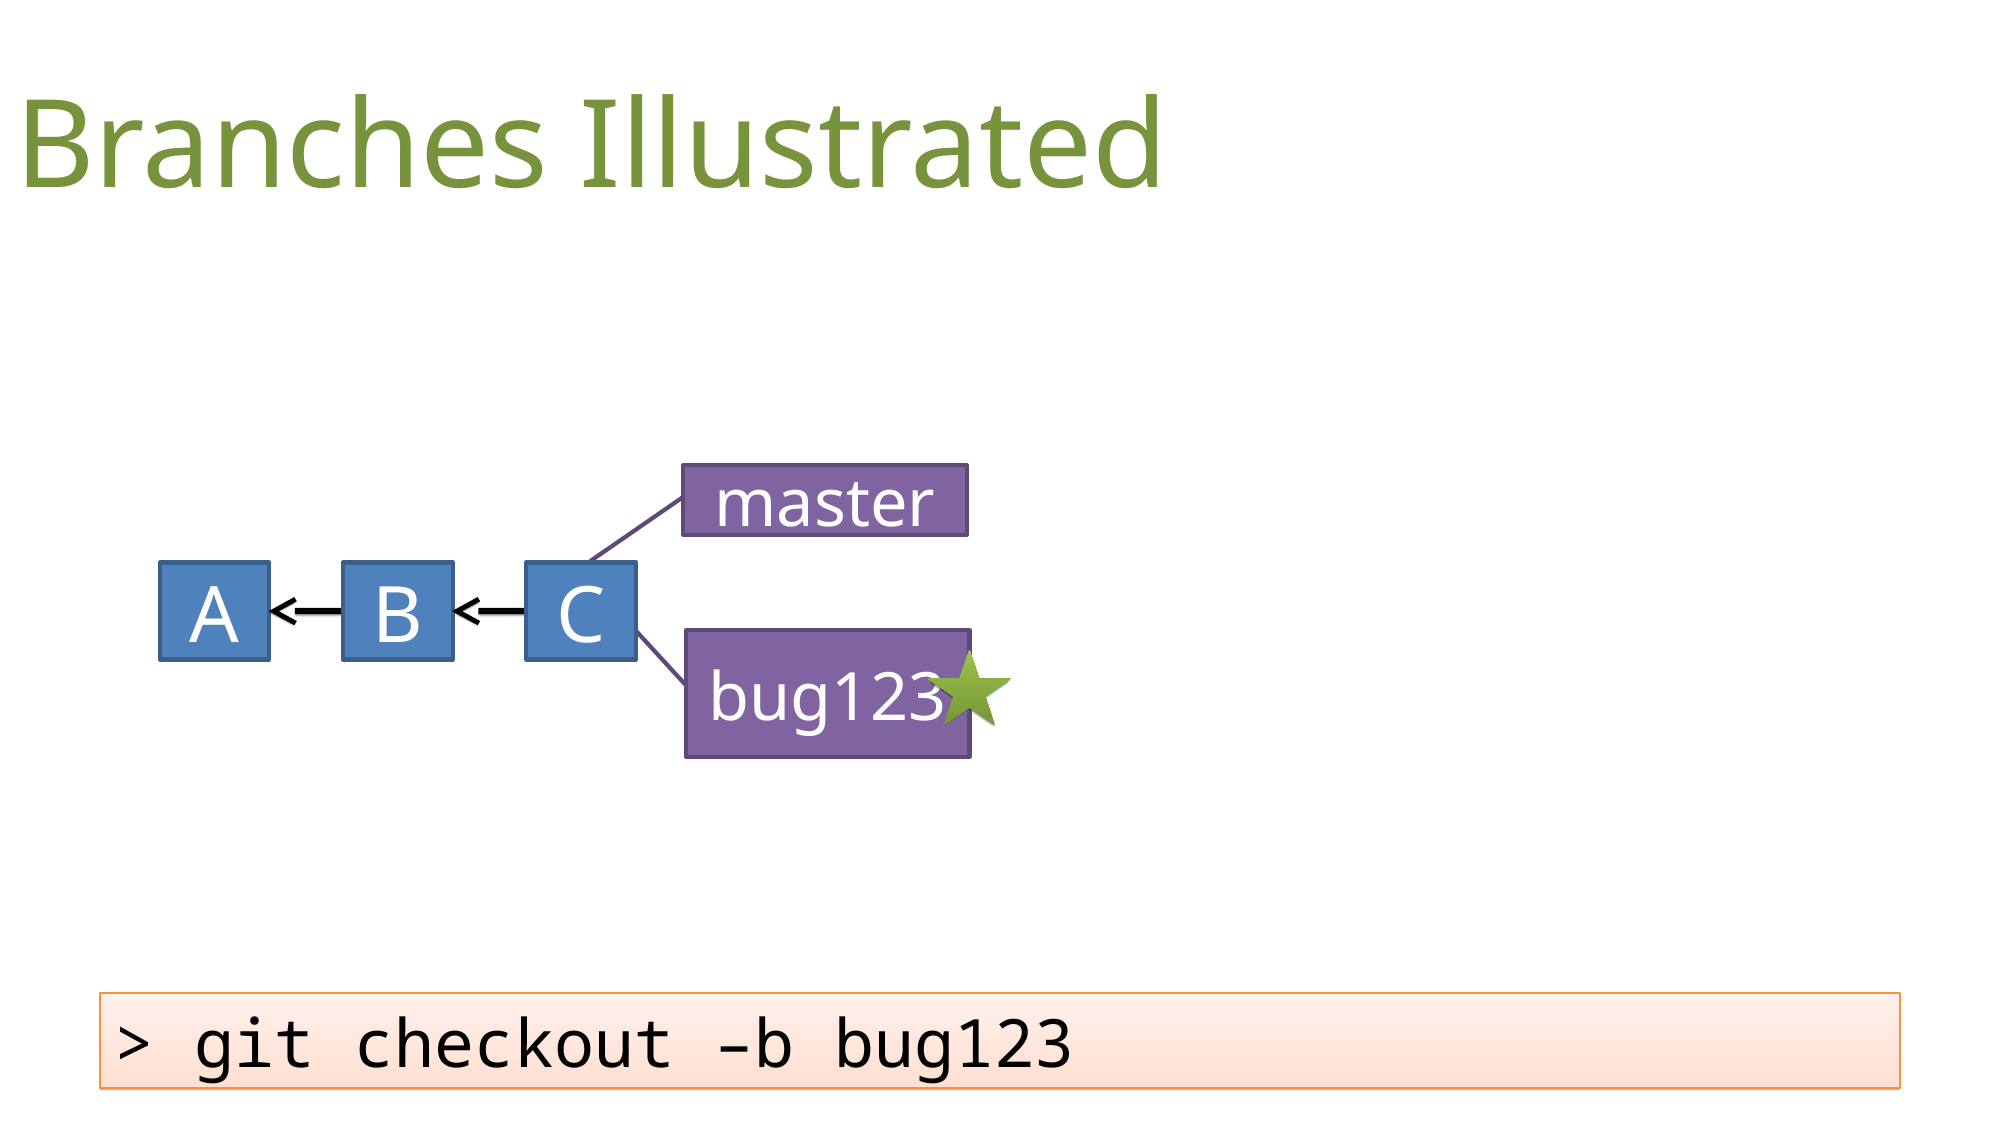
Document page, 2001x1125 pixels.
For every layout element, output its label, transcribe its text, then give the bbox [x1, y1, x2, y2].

text_box A [159, 562, 270, 660]
text_box B [342, 562, 453, 660]
text_box bug123 [686, 630, 969, 757]
text_box [927, 649, 1012, 726]
title Branches Illustrated [0, 45, 1800, 233]
text_box > git checkout –b bug123 [99, 993, 1900, 1088]
text_box C [526, 562, 637, 660]
text_box master [683, 465, 967, 535]
